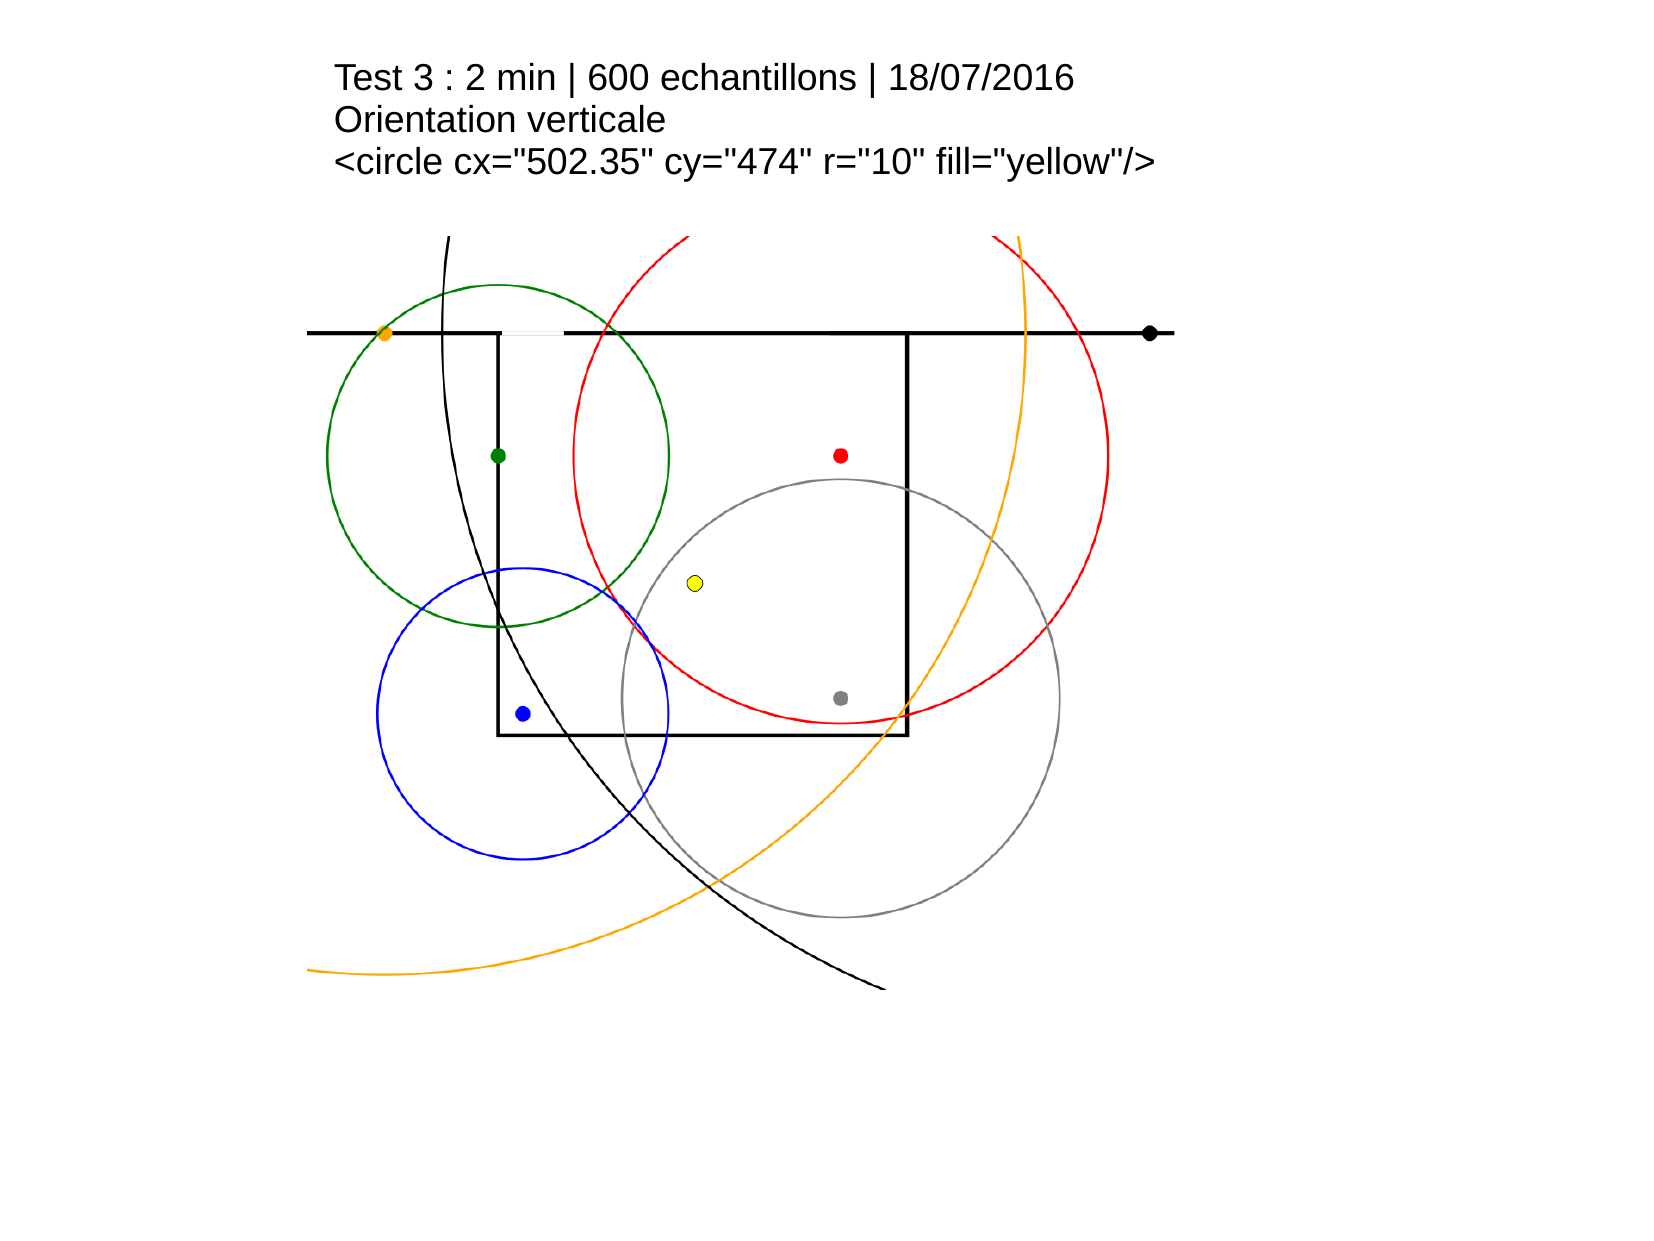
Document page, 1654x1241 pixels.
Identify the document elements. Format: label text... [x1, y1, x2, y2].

text_box Test 3 : 2 min | 600 echantillons | 18/07/2016 Orientation verticale <circle cx="502.35" cy="474" r="10" fill="yellow"/> [319, 49, 1180, 191]
picture [307, 236, 1175, 993]
